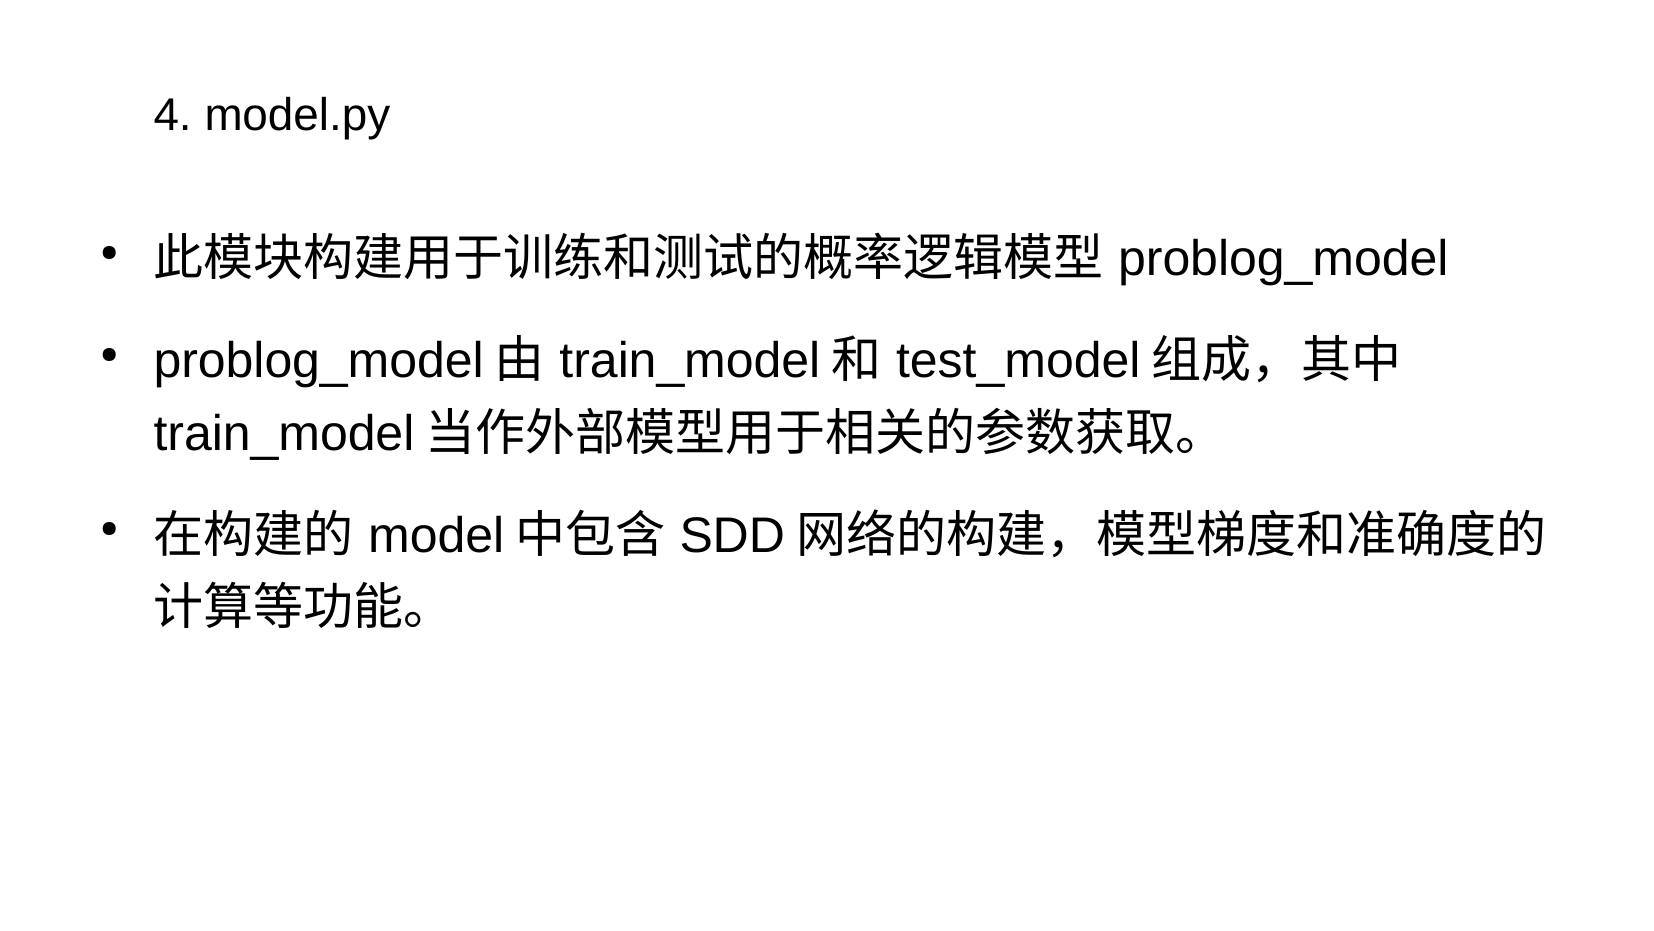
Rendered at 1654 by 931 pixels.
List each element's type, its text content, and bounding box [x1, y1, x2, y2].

title 4. model.py [82, 37, 1571, 193]
list 此模块构建用于训练和测试的概率逻辑模型problog_model problog_model由train_model和test_model组成，其中train_model当作外部模型用于相关的参数获取。 在构建的model中包含SDD网络的构建，模型梯度和准确度的计算等功能。 [82, 217, 1571, 758]
